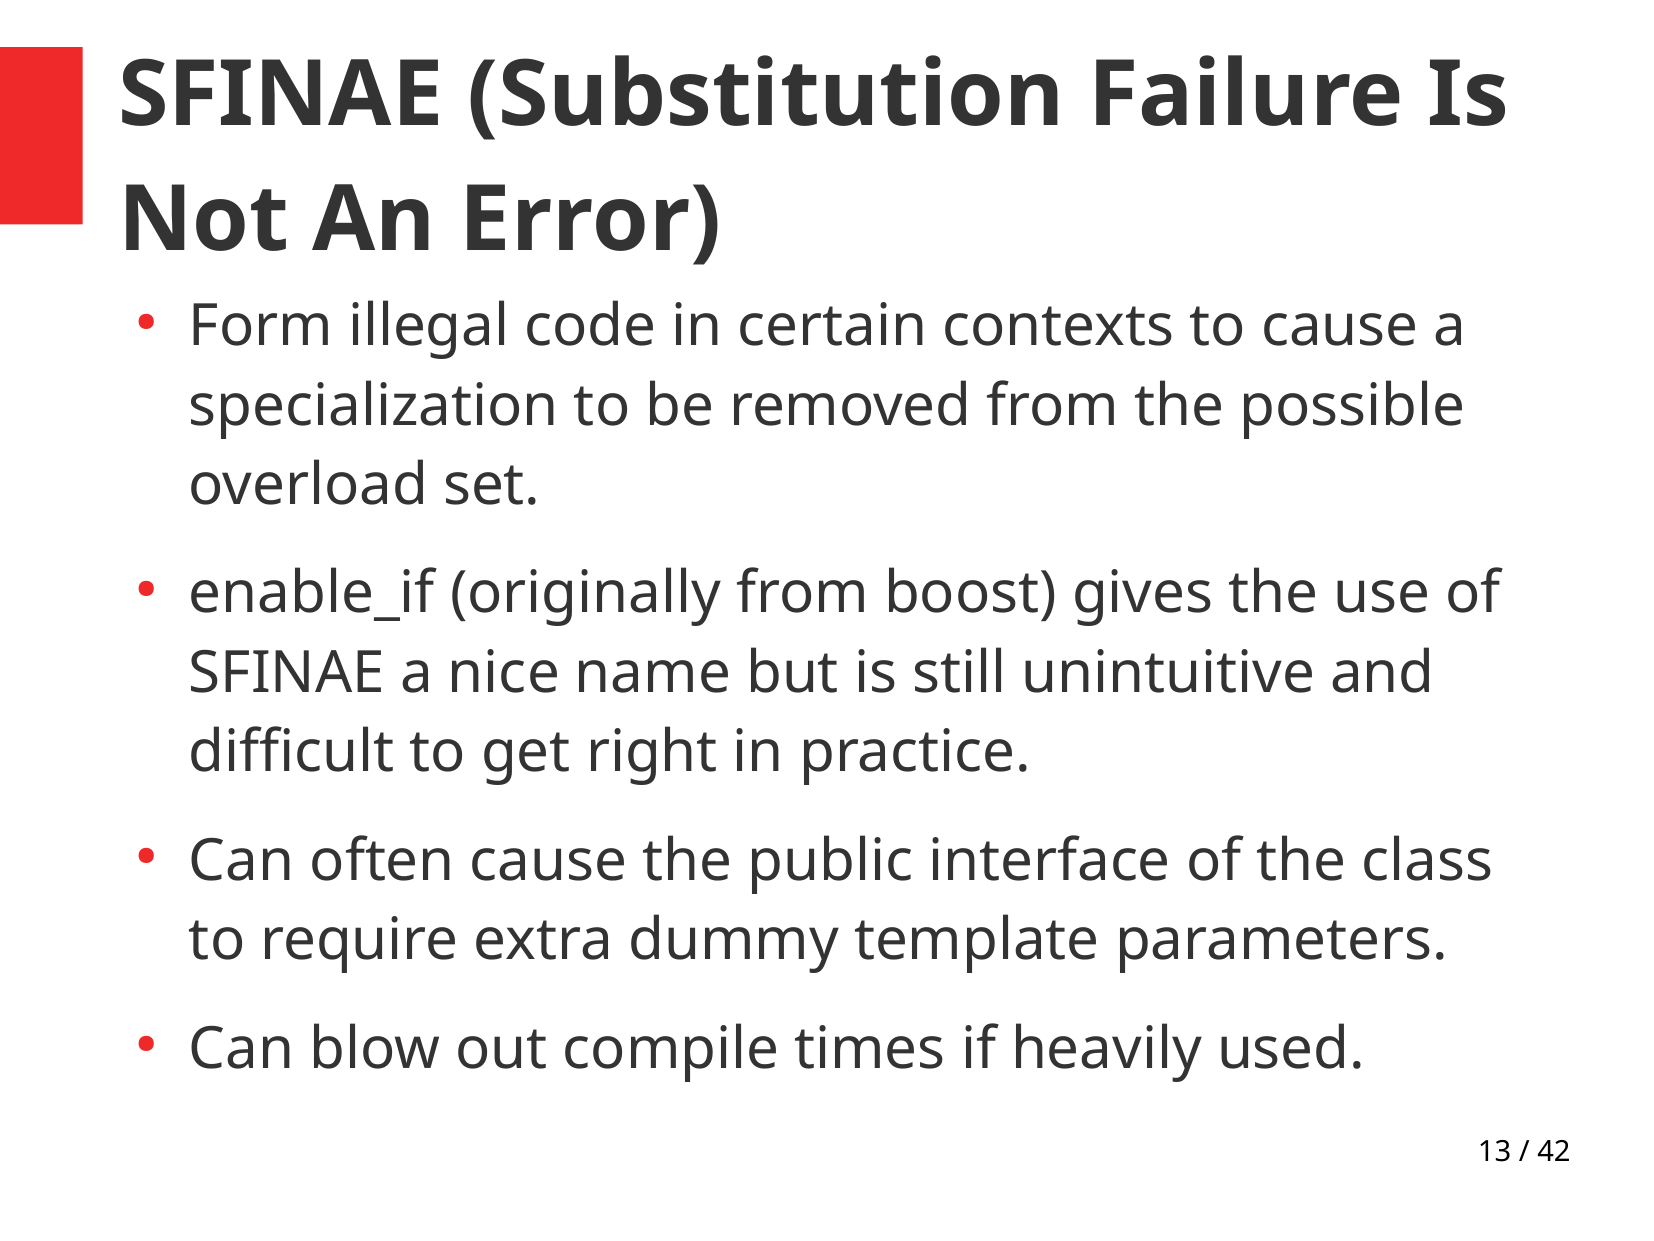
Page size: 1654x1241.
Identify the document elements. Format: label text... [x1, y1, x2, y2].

list Form illegal code in certain contexts to cause a specialization to be removed from the possible overload set. enable_if (originally from boost) gives the use of SFINAE a nice name but is still unintuitive and difficult to get right in practice. Can often cause the public interface of the class to require extra dummy template parameters. Can blow out compile times if heavily used. [118, 283, 1536, 1074]
title SFINAE (Substitution Failure Is Not An Error) [118, 45, 1571, 260]
